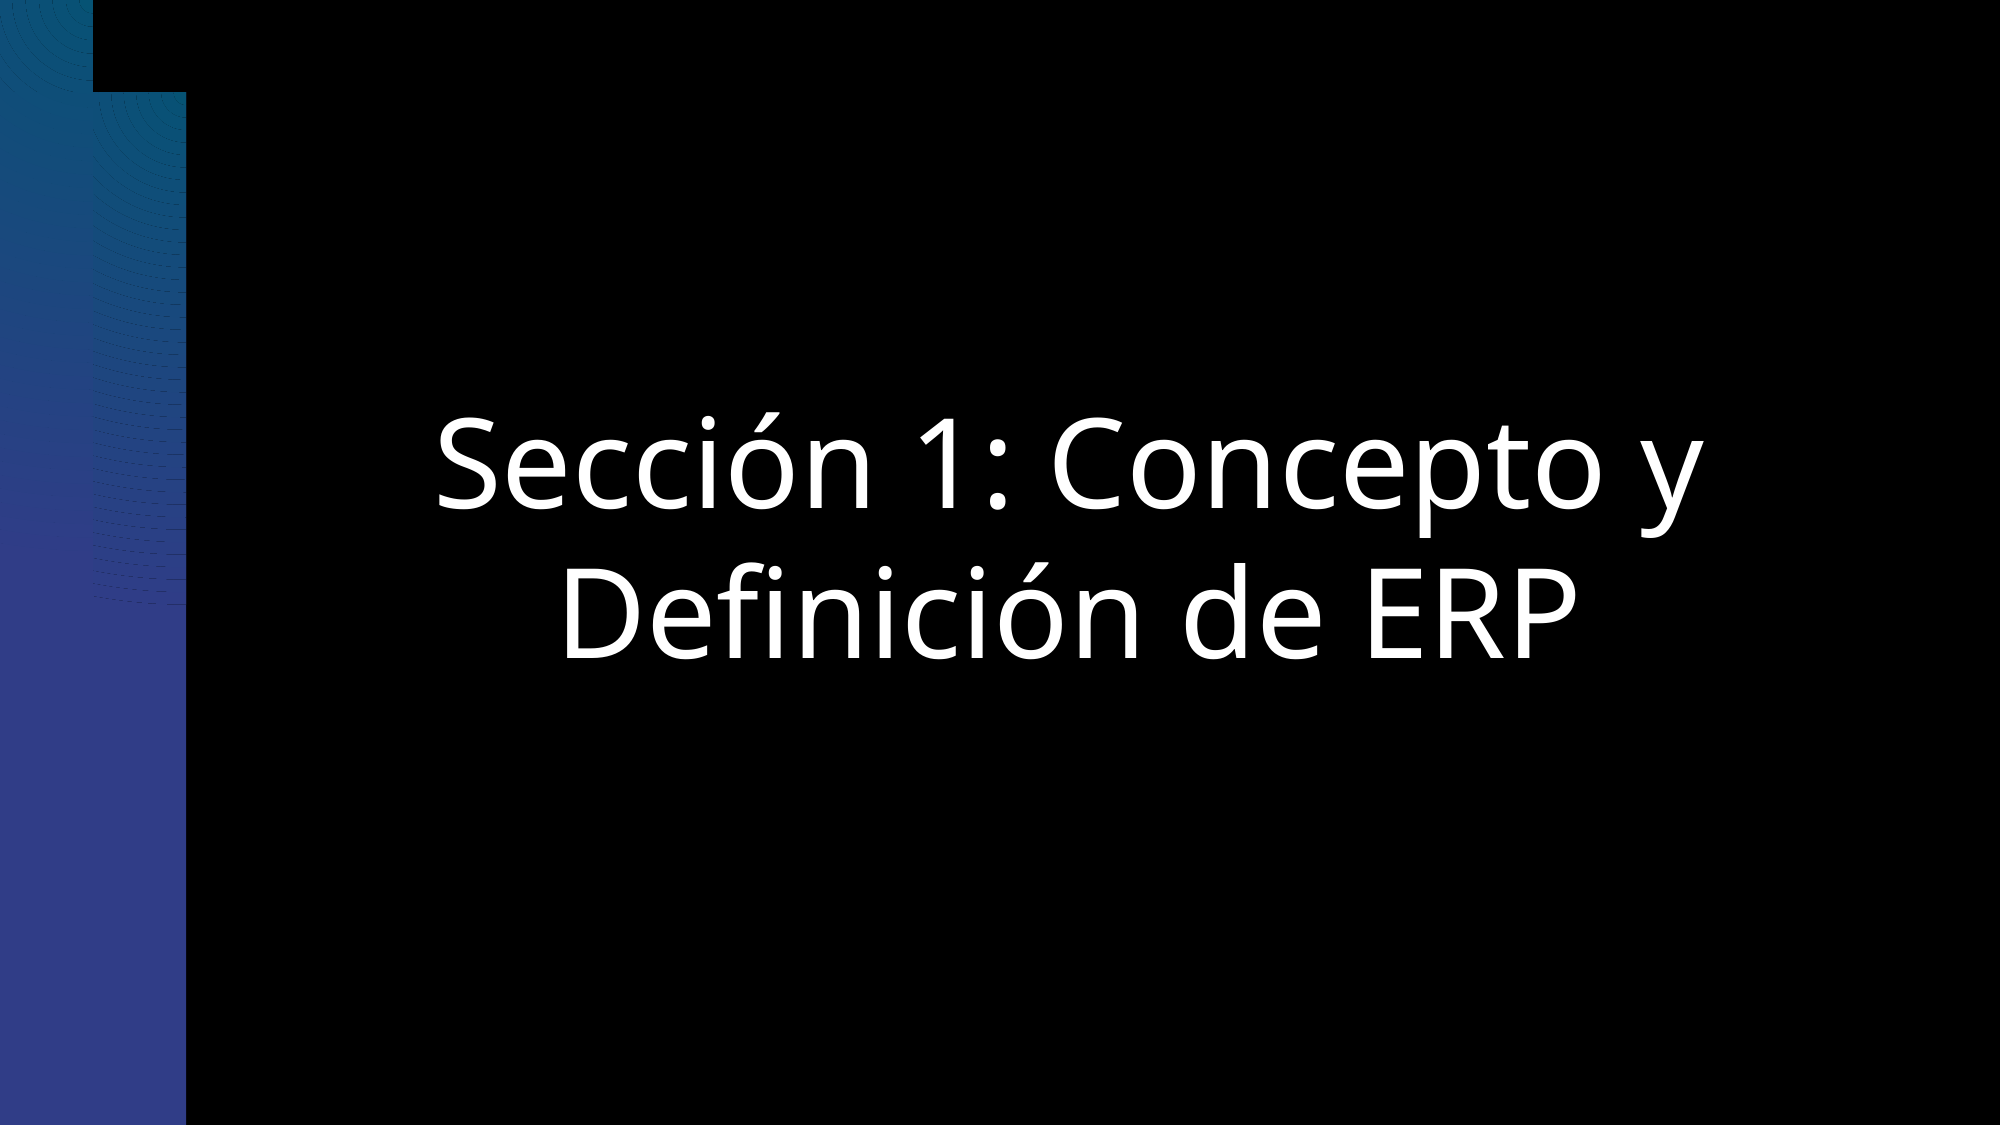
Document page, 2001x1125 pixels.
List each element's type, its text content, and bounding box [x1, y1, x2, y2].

title Sección 1: Concepto y Definición de ERP [290, 376, 1848, 749]
